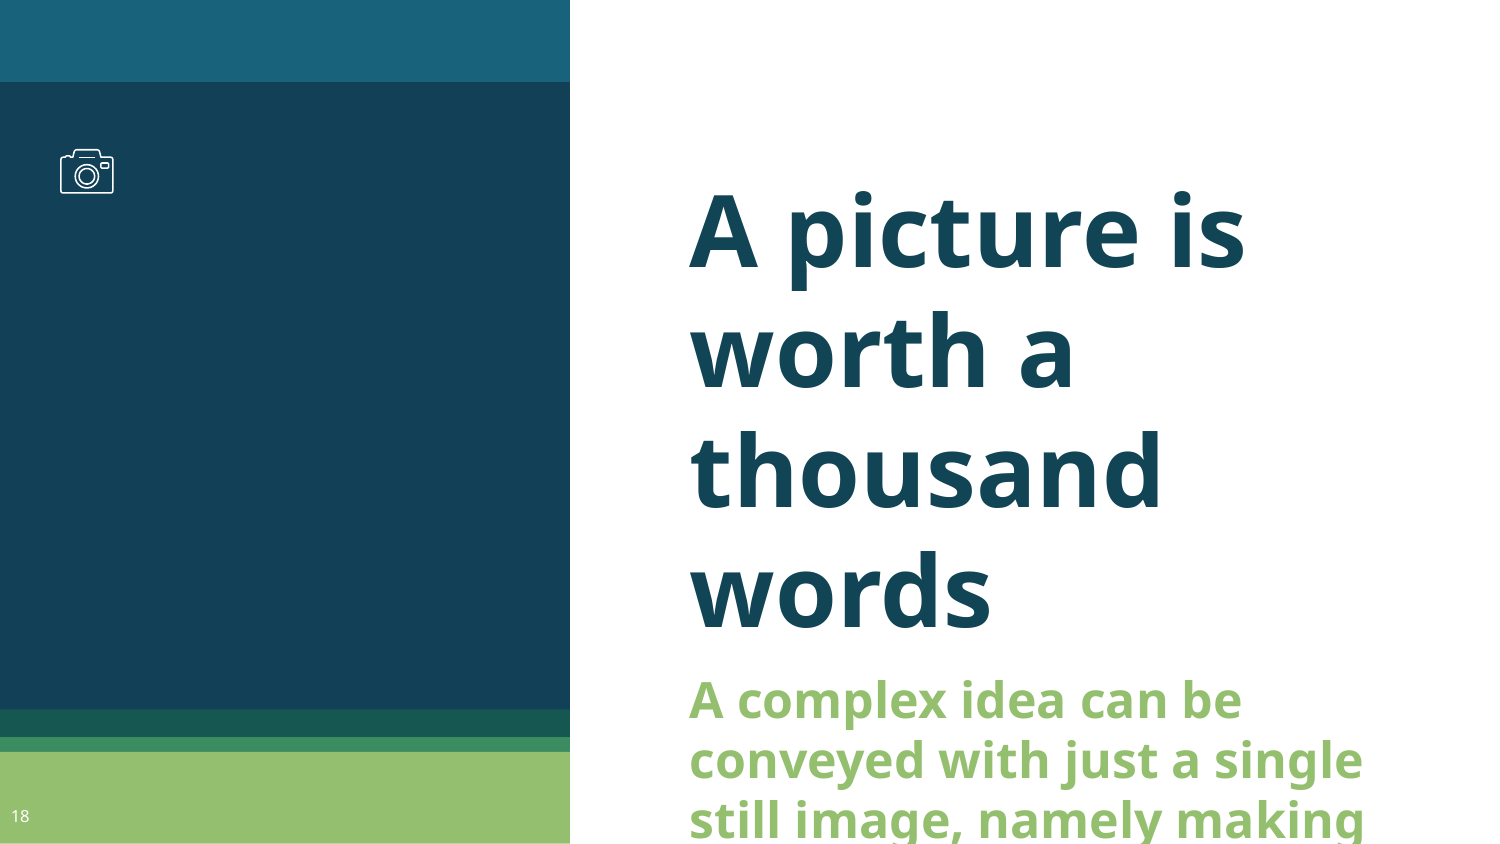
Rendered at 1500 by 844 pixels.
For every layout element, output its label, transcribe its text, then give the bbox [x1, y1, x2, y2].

subtitle A complex idea can be conveyed with just a single still image, namely making it possible to absorb large amounts of data quickly. [674, 653, 1414, 783]
title A picture is worth a thousand words [674, 472, 1414, 653]
slide_number <number> [0, 790, 49, 844]
